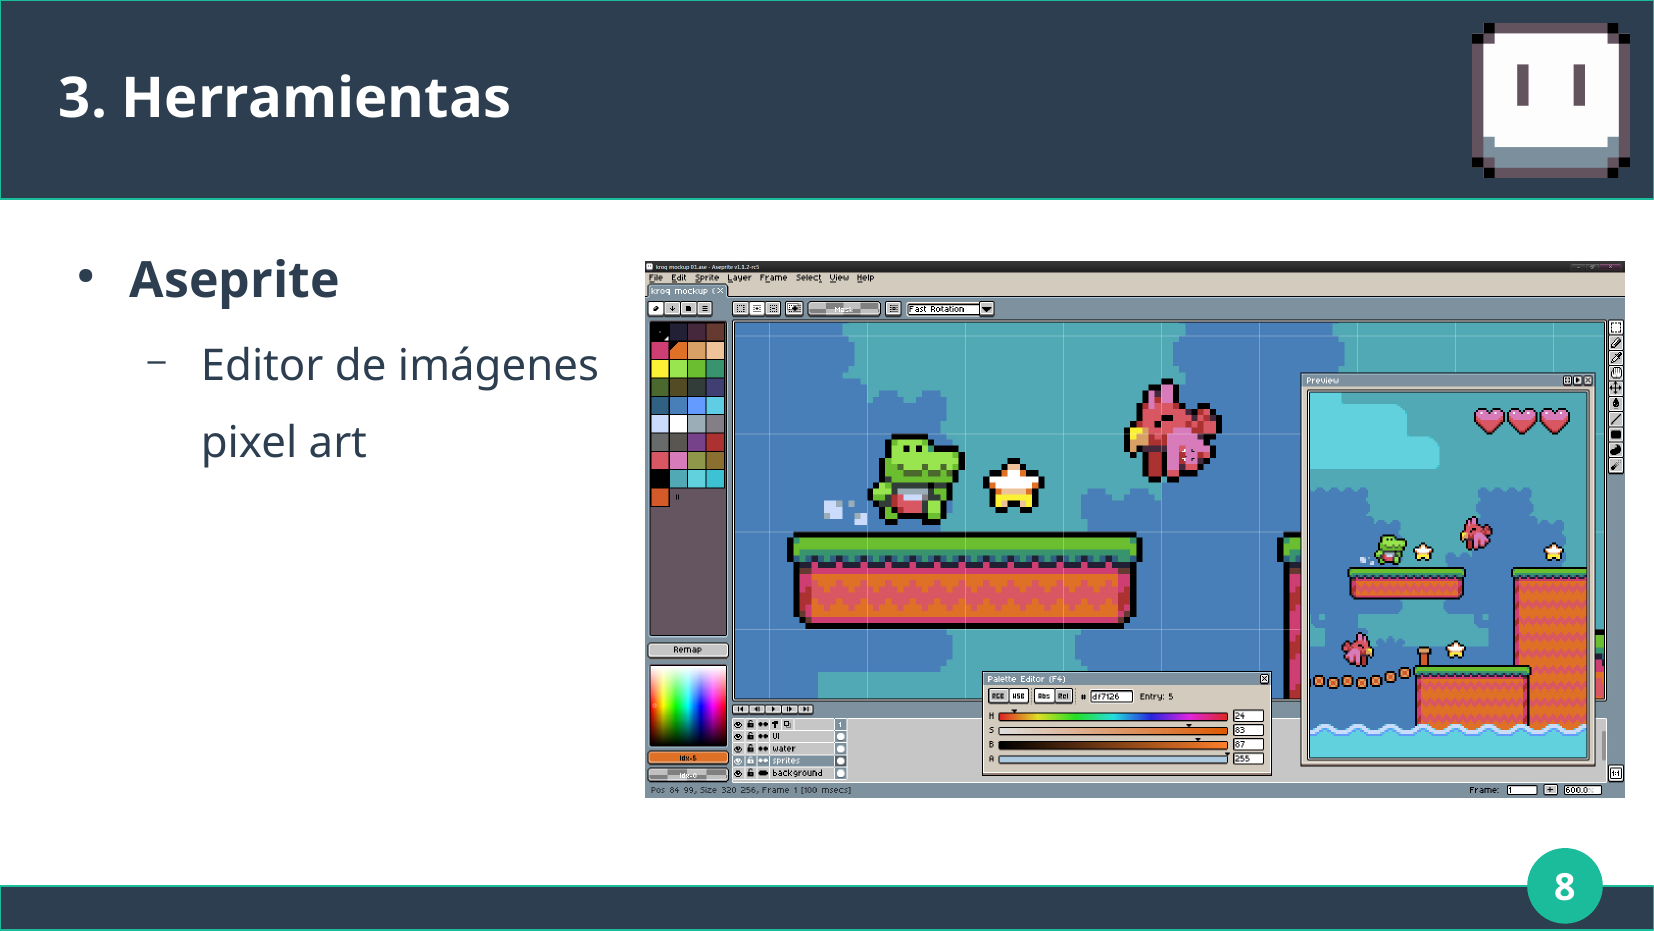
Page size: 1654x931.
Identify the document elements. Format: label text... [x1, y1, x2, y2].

title 3. Herramientas [59, 37, 1472, 155]
picture [1472, 23, 1630, 178]
list Aseprite Editor de imágenes pixel art [59, 243, 1595, 864]
picture [645, 261, 1625, 798]
